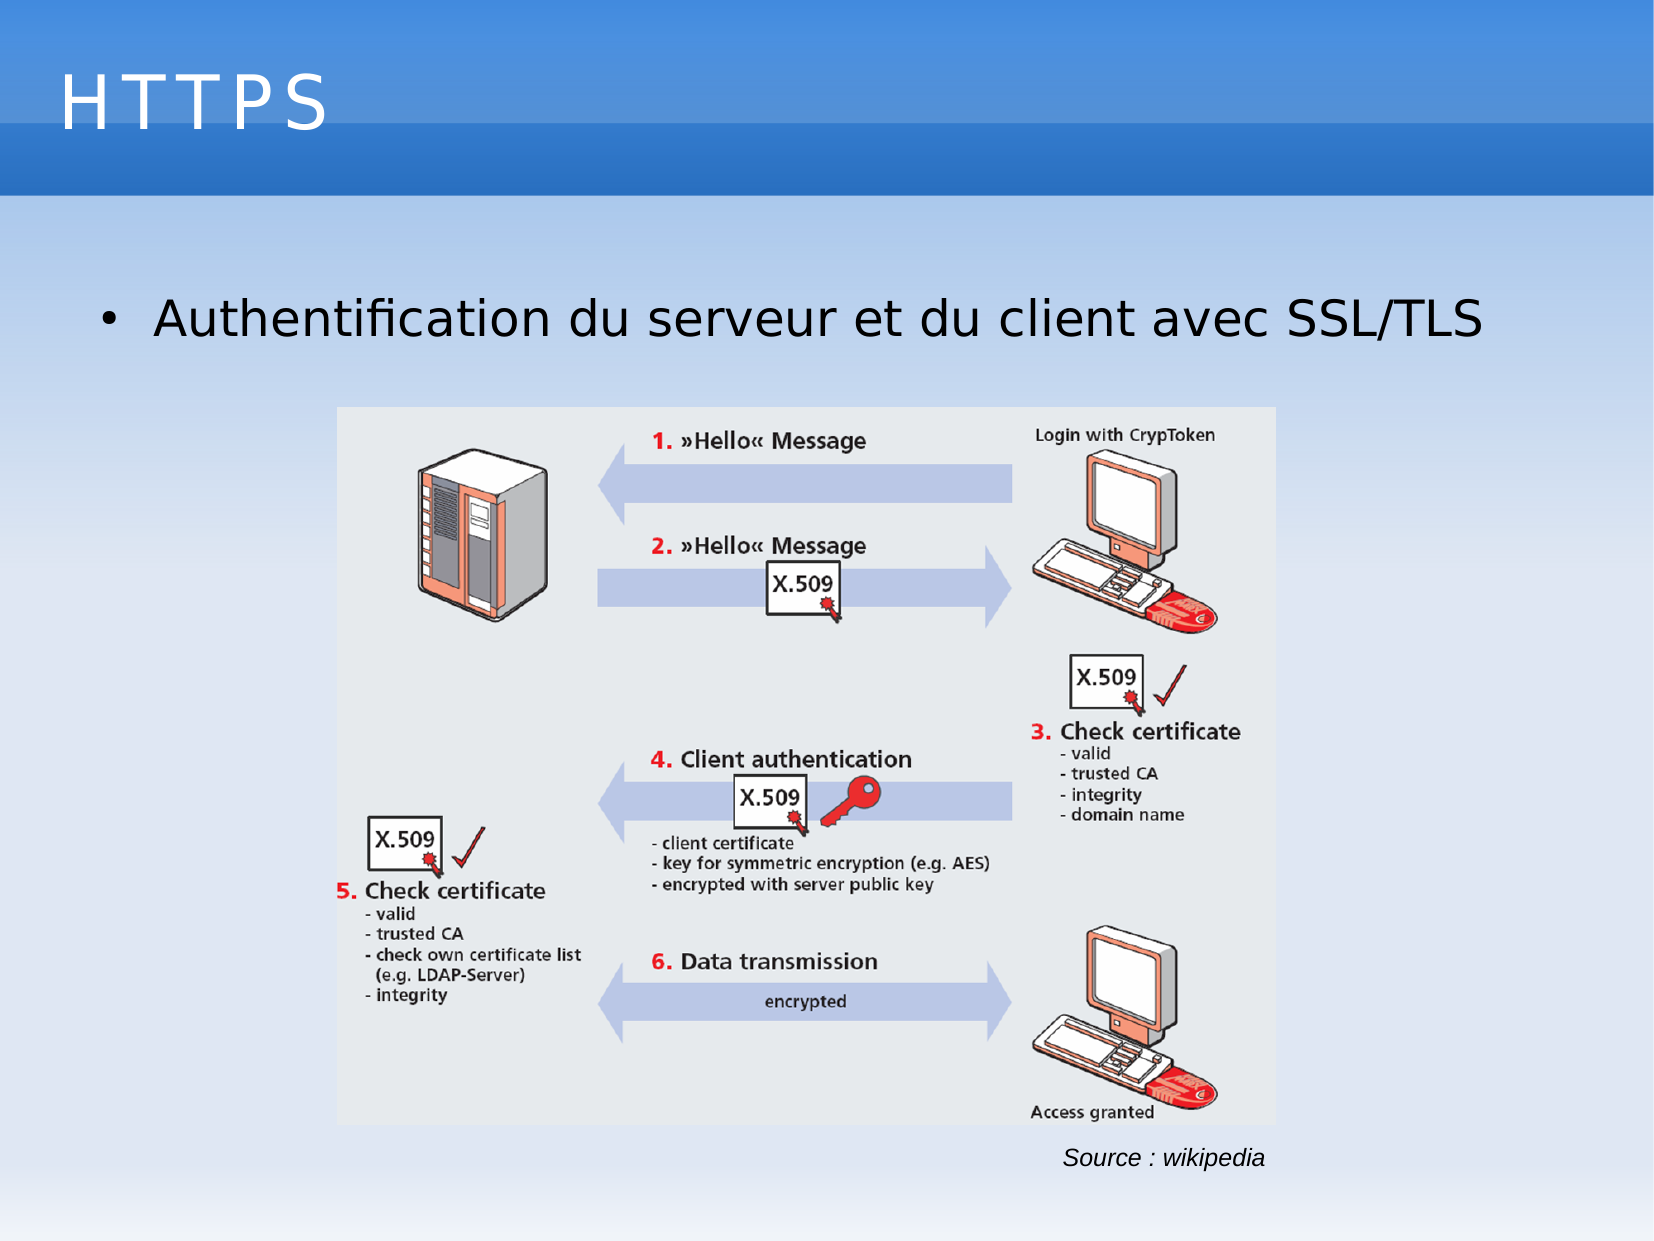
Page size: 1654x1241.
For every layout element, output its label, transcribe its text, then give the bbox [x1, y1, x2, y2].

list Authentification du serveur et du client avec SSL/TLS [82, 290, 1571, 1109]
picture [0, 0, 1654, 1241]
text_box Source : wikipedia [834, 1136, 1281, 1180]
title HTTPS [59, 29, 1270, 178]
